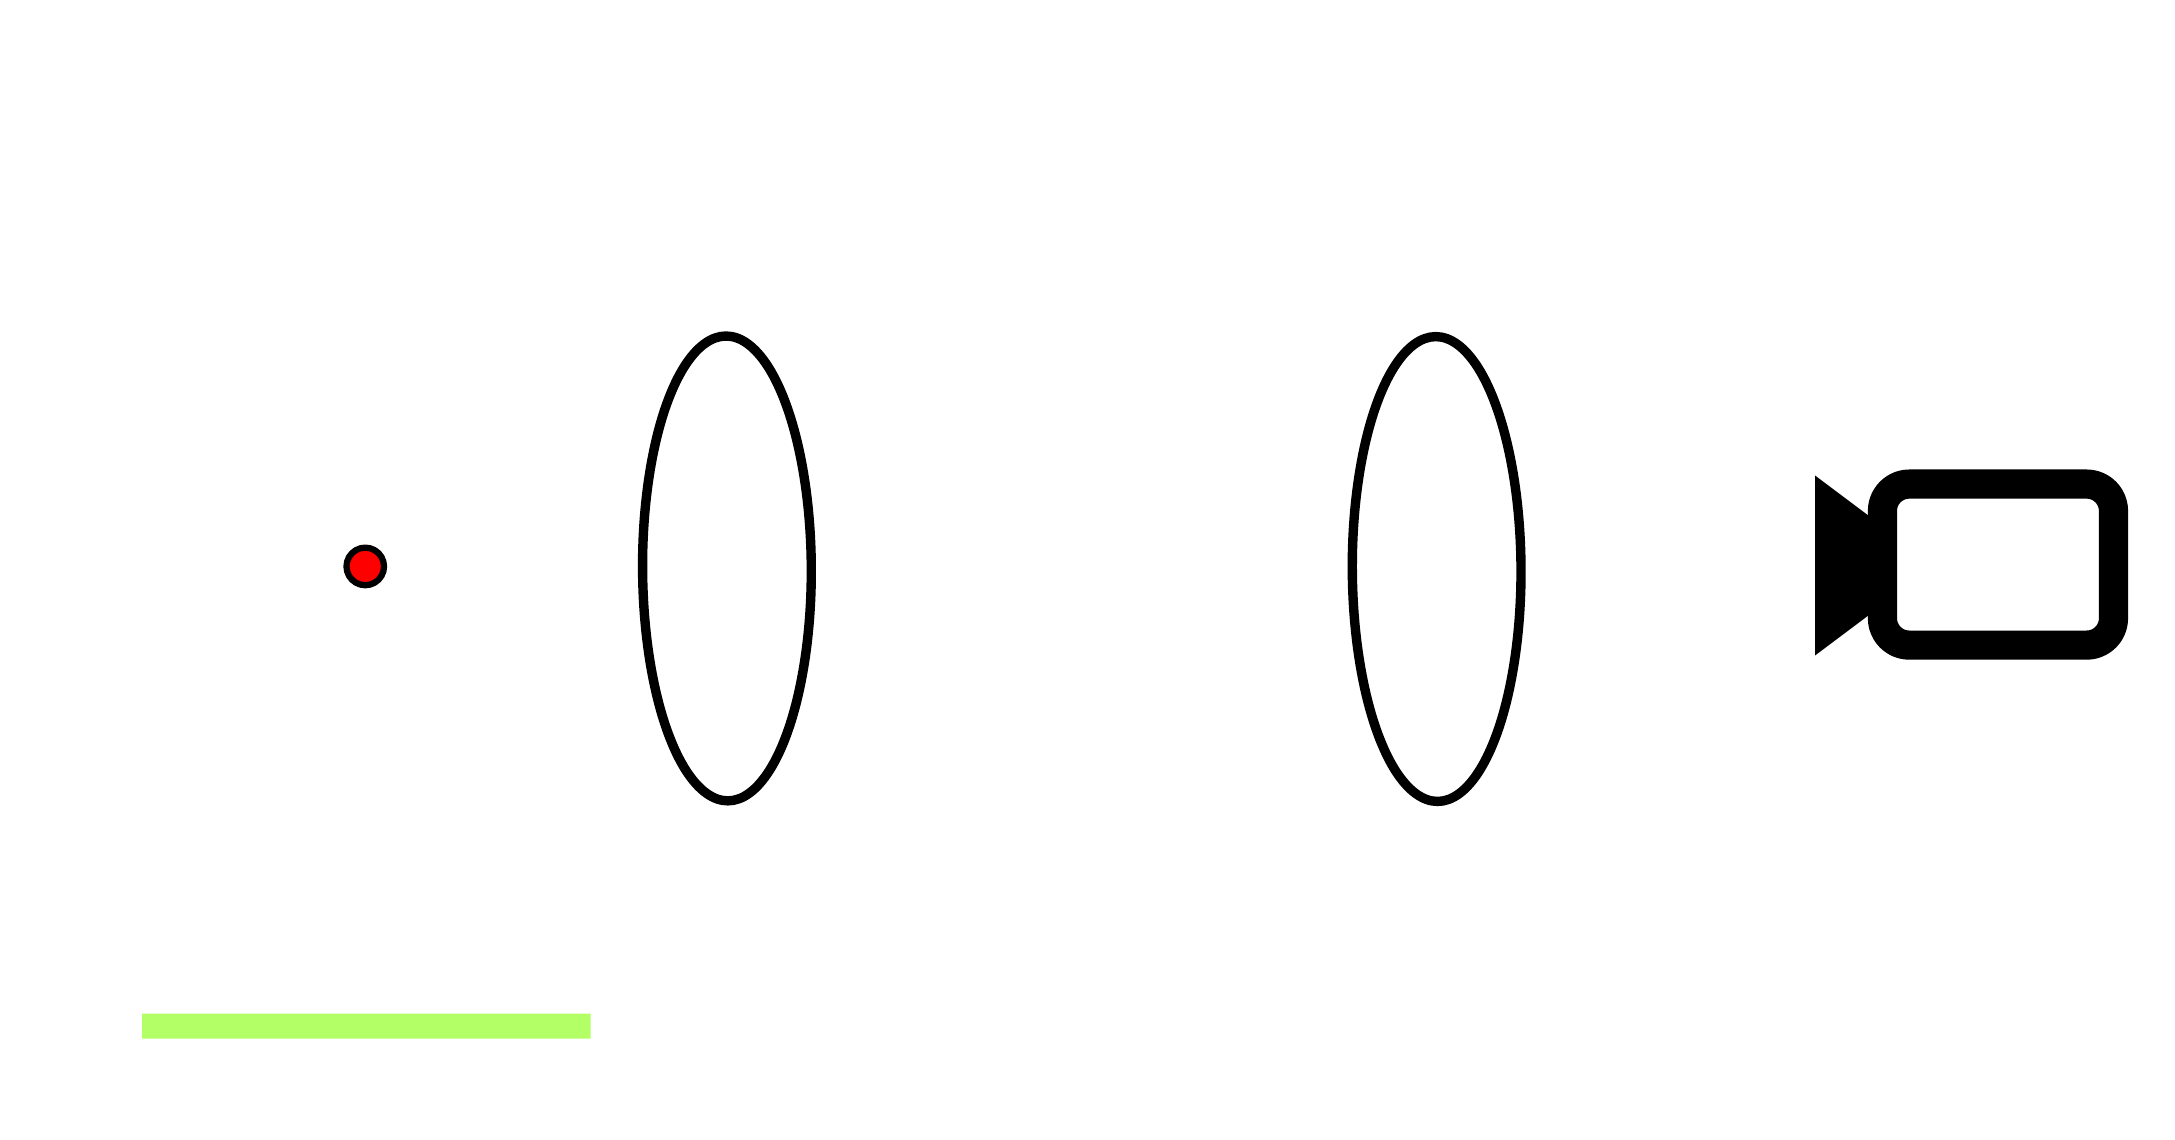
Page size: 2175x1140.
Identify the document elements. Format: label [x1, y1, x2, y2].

text_box [642, 336, 812, 801]
text_box [1352, 336, 1522, 802]
text_box [1815, 475, 1876, 656]
text_box [1882, 484, 2114, 646]
text_box [346, 547, 385, 586]
